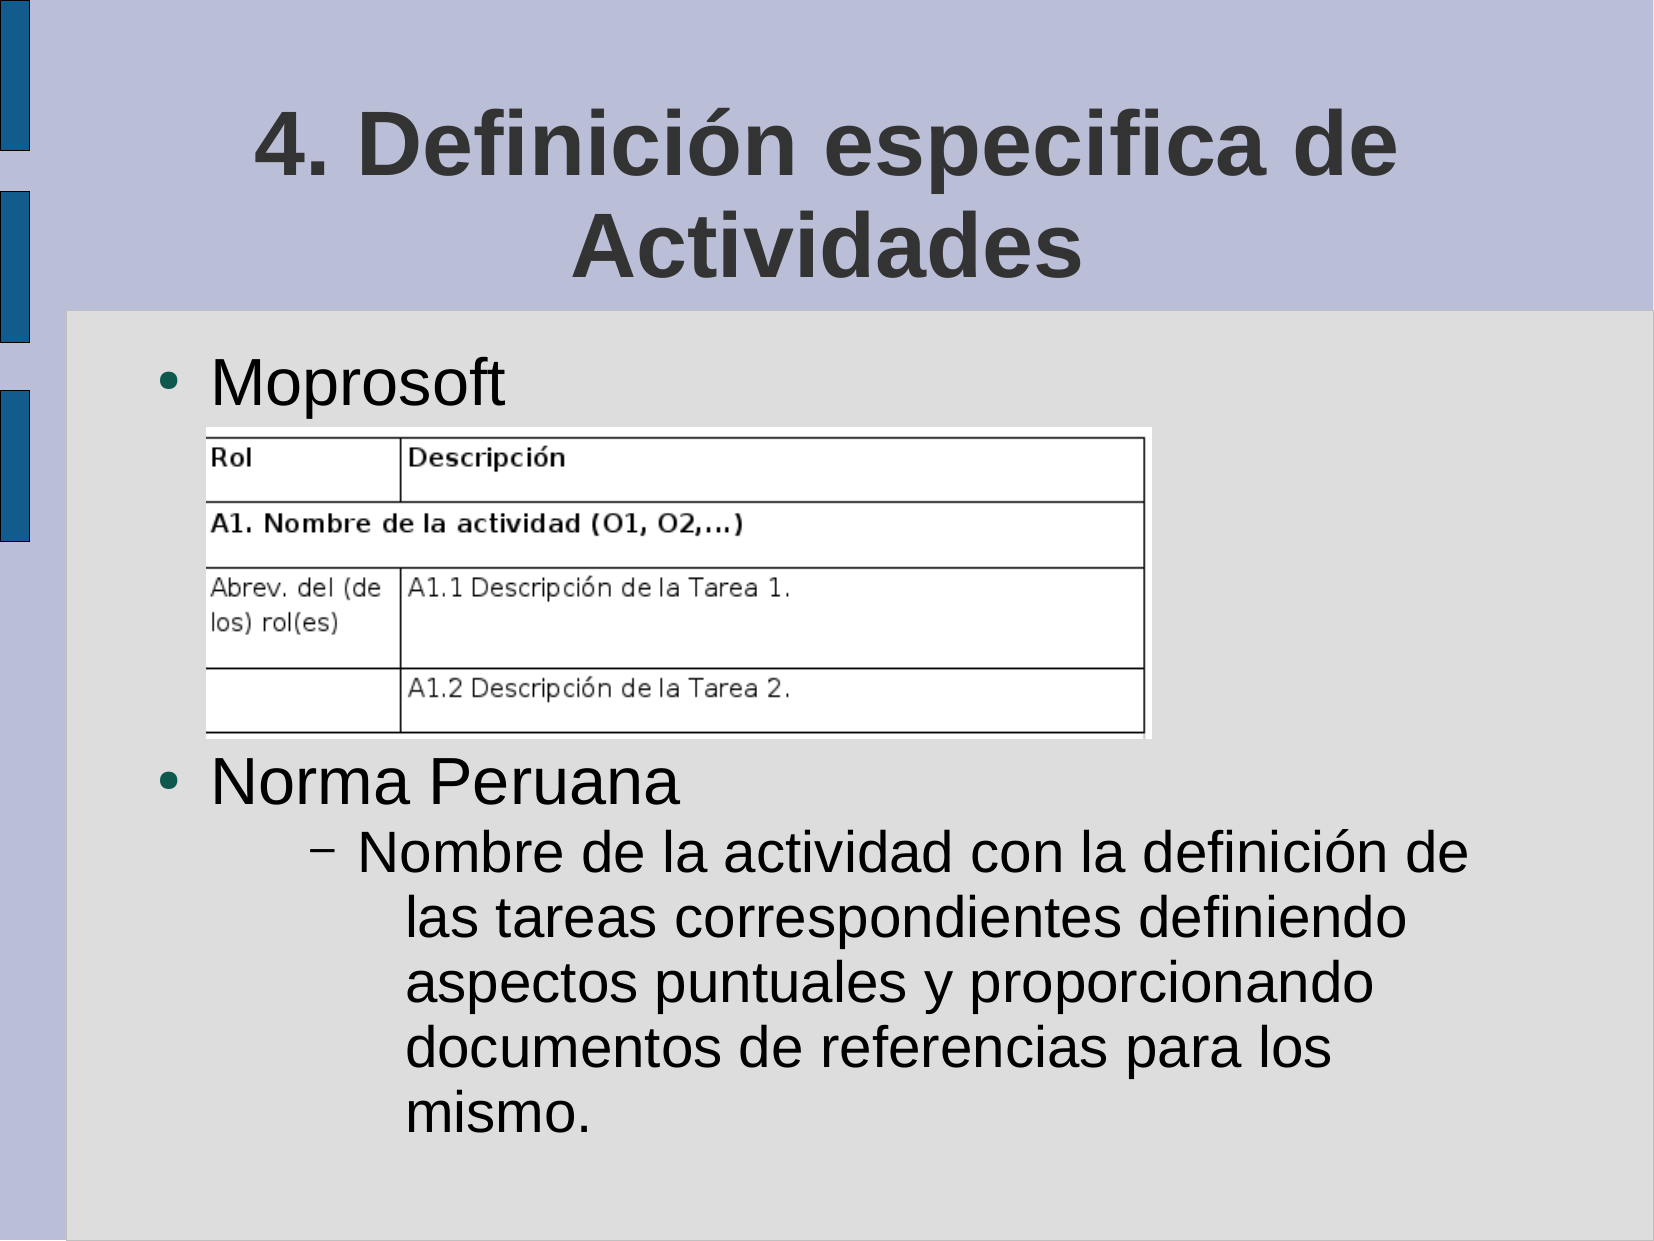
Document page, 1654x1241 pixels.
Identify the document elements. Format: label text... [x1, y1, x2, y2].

list Moprosoft Norma Peruana Nombre de la actividad con la definición de las tareas correspondientes definiendo aspectos puntuales y proporcionando documentos de referencias para los mismo. [121, 344, 1534, 1143]
picture [206, 427, 1152, 739]
title 4. Definición especifica de Actividades [121, 92, 1534, 298]
